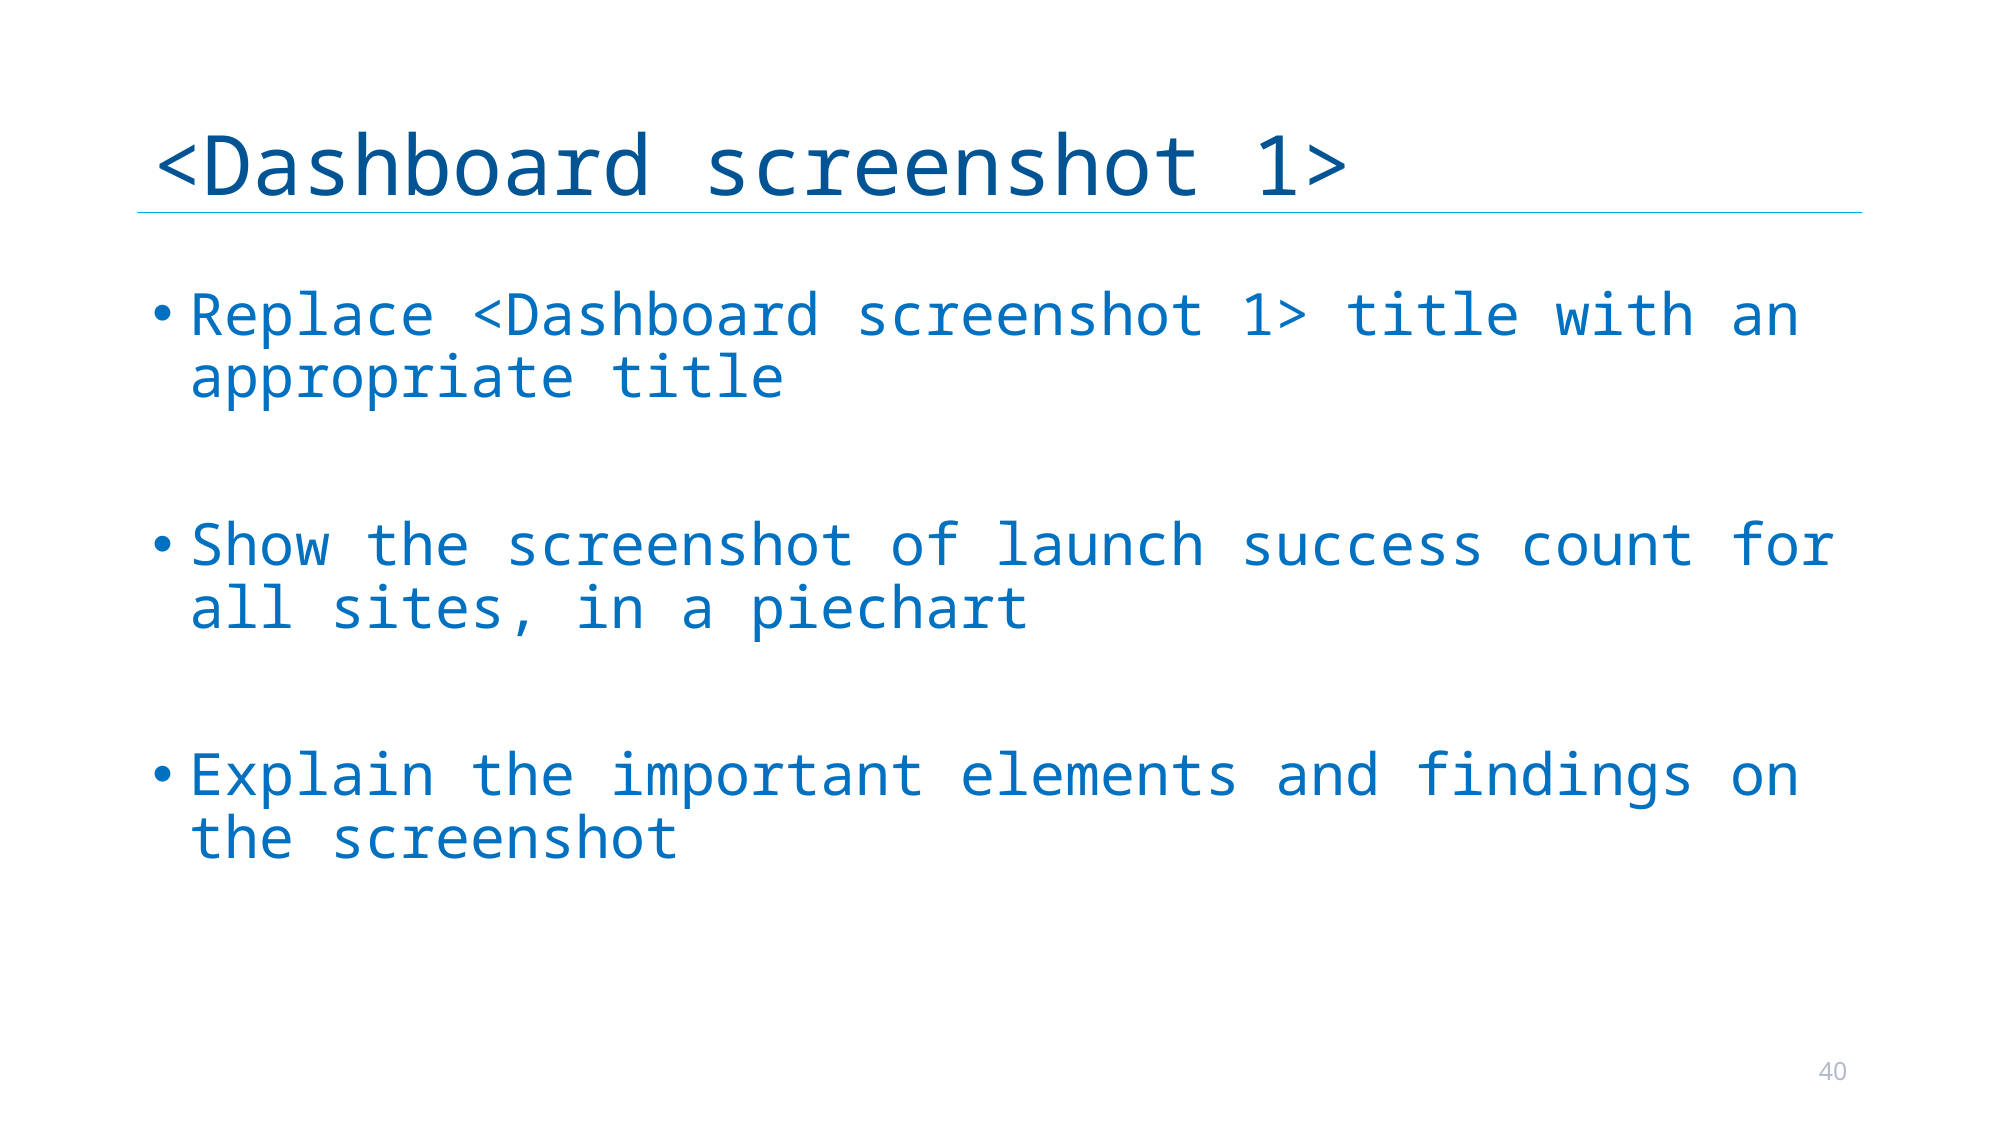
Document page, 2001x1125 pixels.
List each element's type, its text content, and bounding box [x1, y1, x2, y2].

title <Dashboard screenshot 1> [137, 59, 1863, 277]
list Replace <Dashboard screenshot 1> title with an appropriate title Show the screenshot of launch success count for all sites, in a piechart Explain the important elements and findings on the screenshot [137, 277, 1863, 992]
slide_number 36 [1412, 1042, 1863, 1103]
